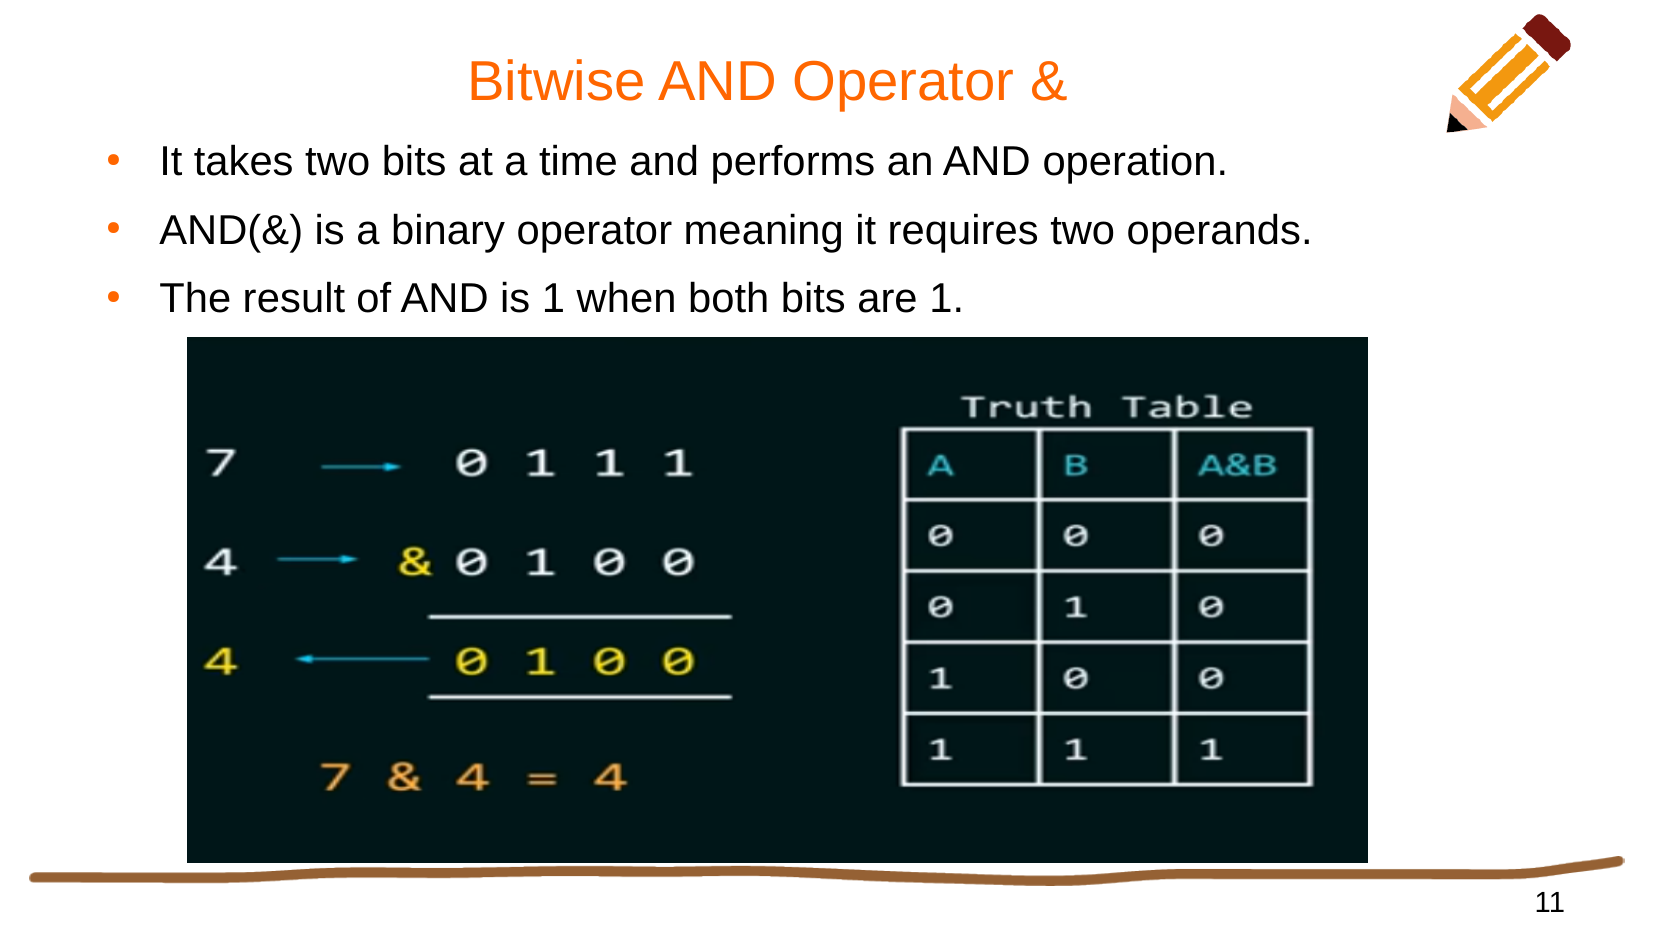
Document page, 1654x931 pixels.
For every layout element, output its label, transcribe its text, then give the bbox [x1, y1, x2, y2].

title Bitwise AND Operator & [88, 29, 1447, 133]
picture [29, 337, 1625, 886]
picture [1446, 14, 1571, 133]
list It takes two bits at a time and performs an AND operation. AND(&) is a binary operator meaning it requires two operands. The result of AND is 1 when both bits are 1. [88, 137, 1463, 413]
